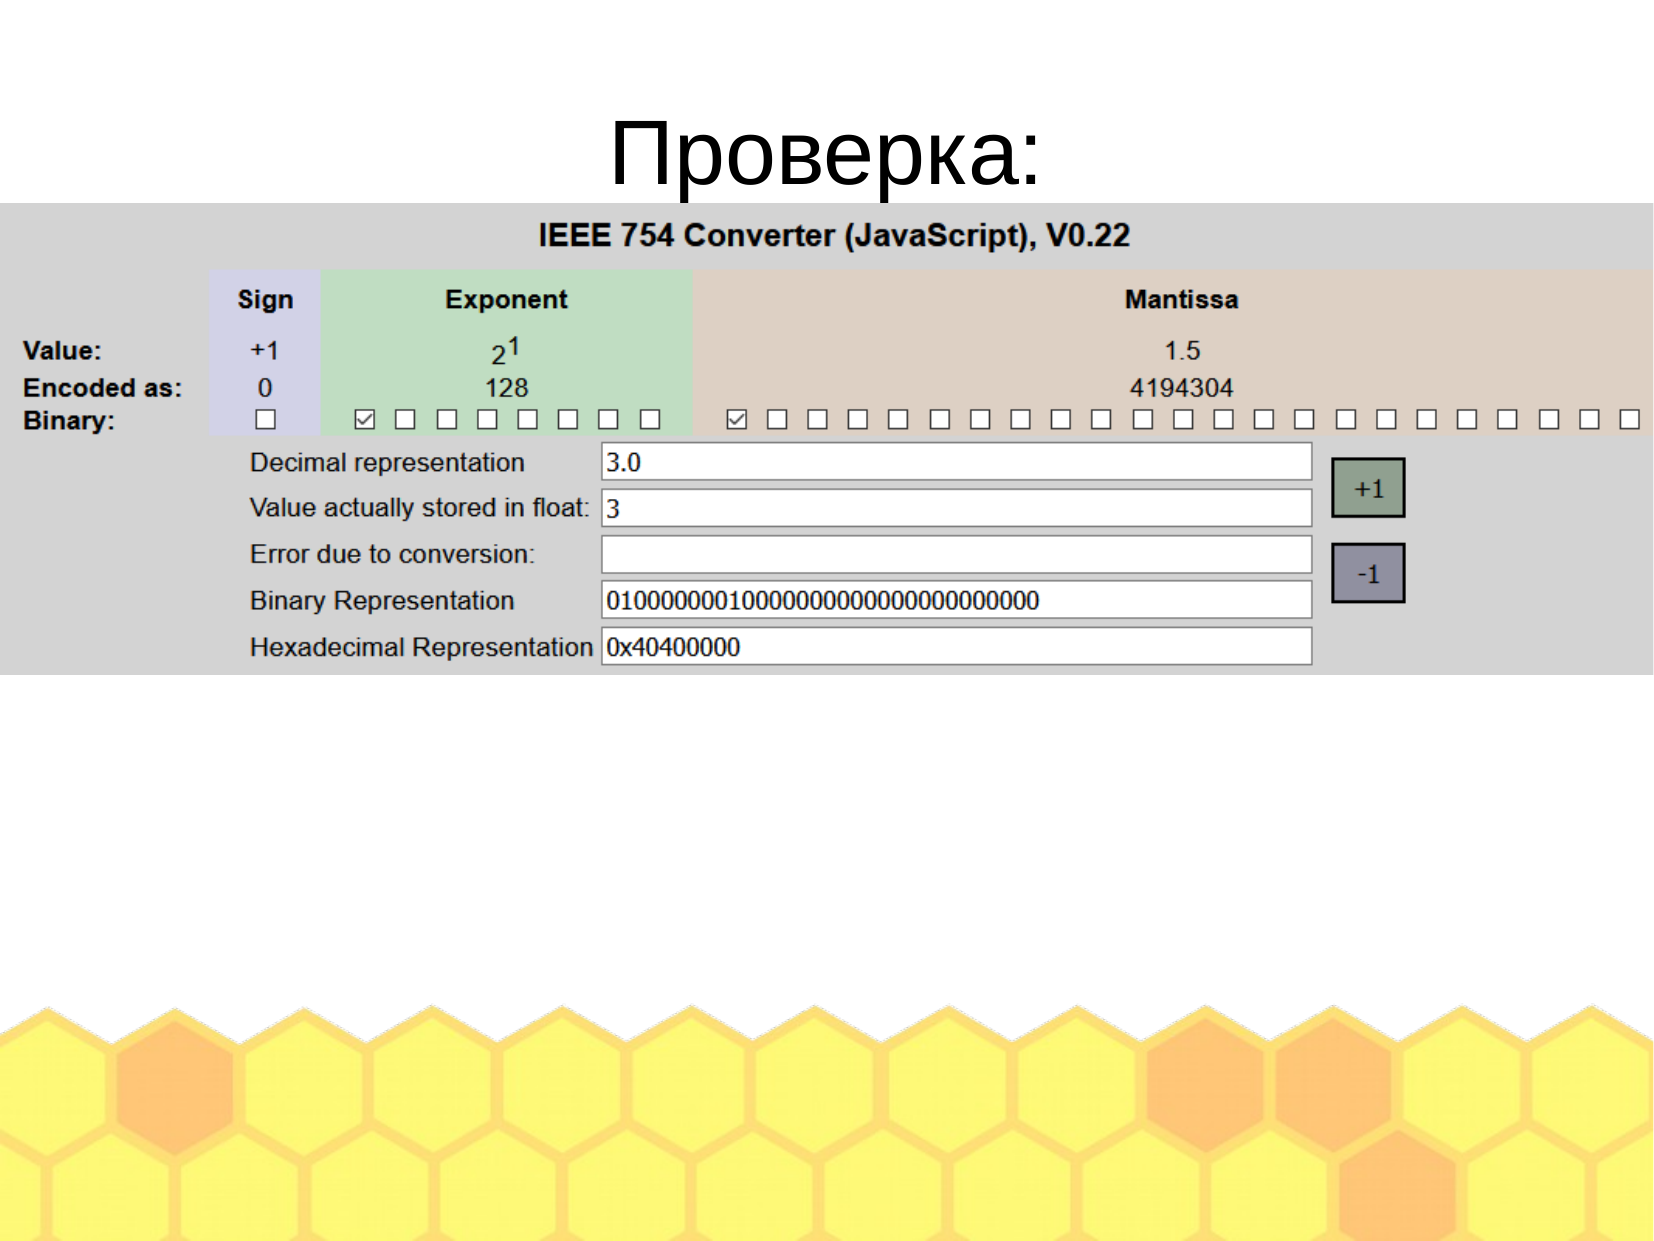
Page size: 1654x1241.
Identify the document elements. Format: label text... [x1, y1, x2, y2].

picture [0, 1001, 1654, 1241]
title Проверка: [82, 49, 1571, 203]
picture [0, 203, 1654, 676]
